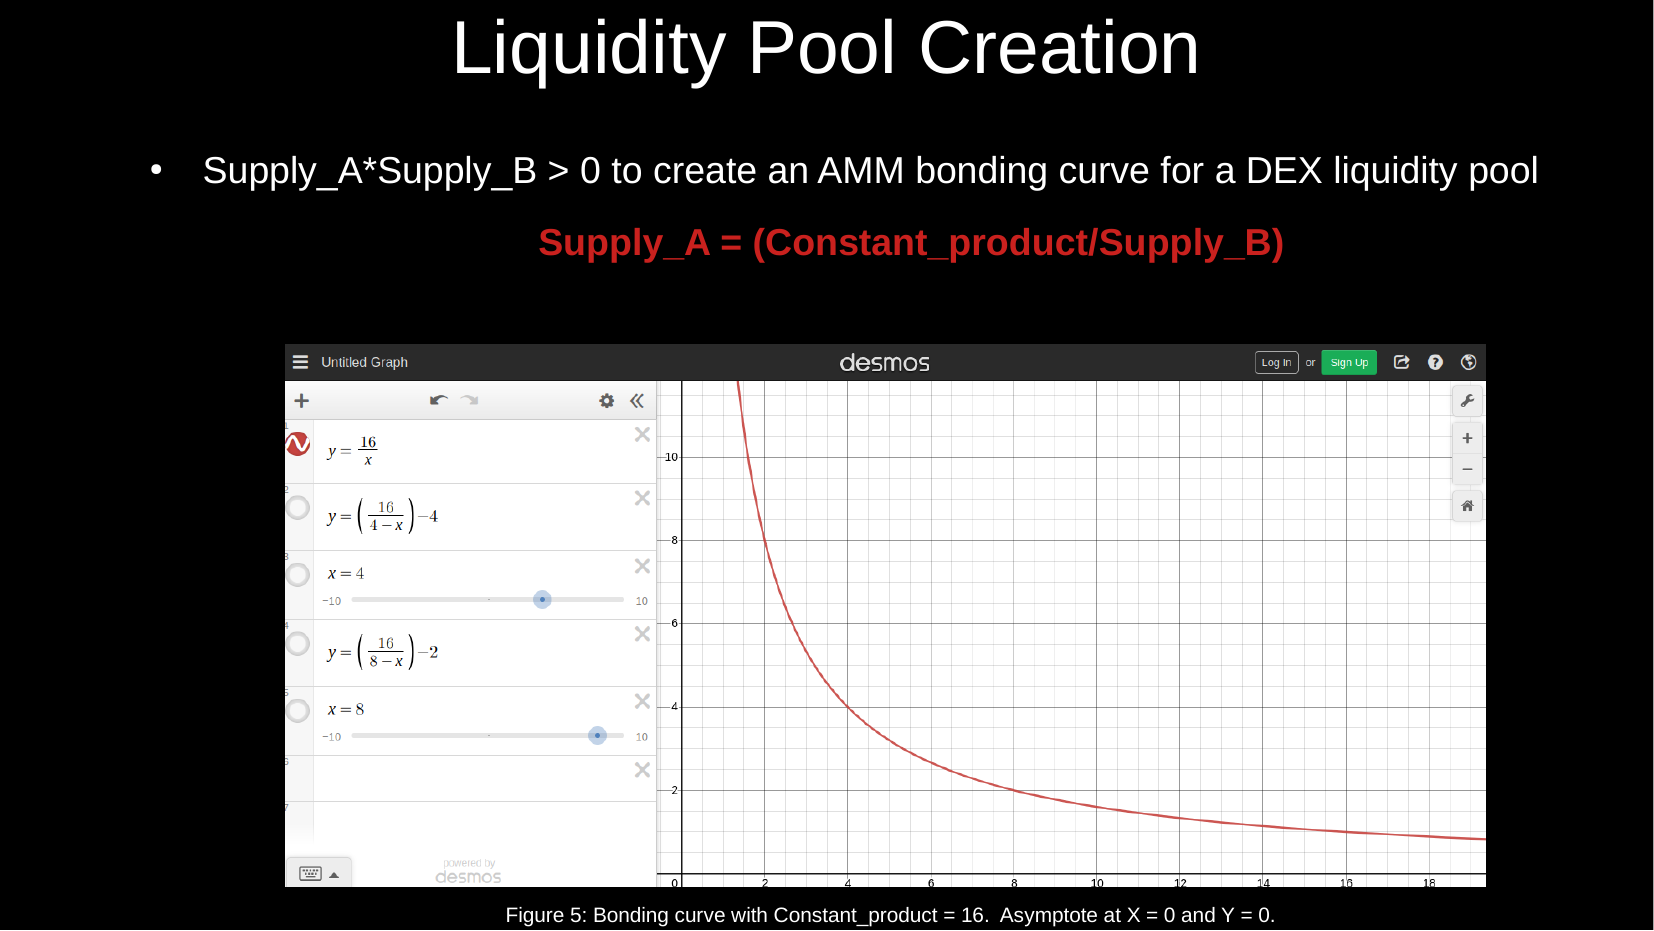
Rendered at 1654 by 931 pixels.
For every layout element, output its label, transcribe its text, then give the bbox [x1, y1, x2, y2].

list Supply_A*Supply_B > 0 to create an AMM bonding curve for a DEX liquidity pool Supply_A = (Constant_product/Supply_B) [131, 150, 1621, 931]
text_box Figure 5: Bonding curve with Constant_product = 16. Asymptote at X = 0 and Y = 0. [490, 896, 1306, 931]
picture [285, 344, 1486, 887]
title Liquidity Pool Creation [82, 0, 1571, 126]
